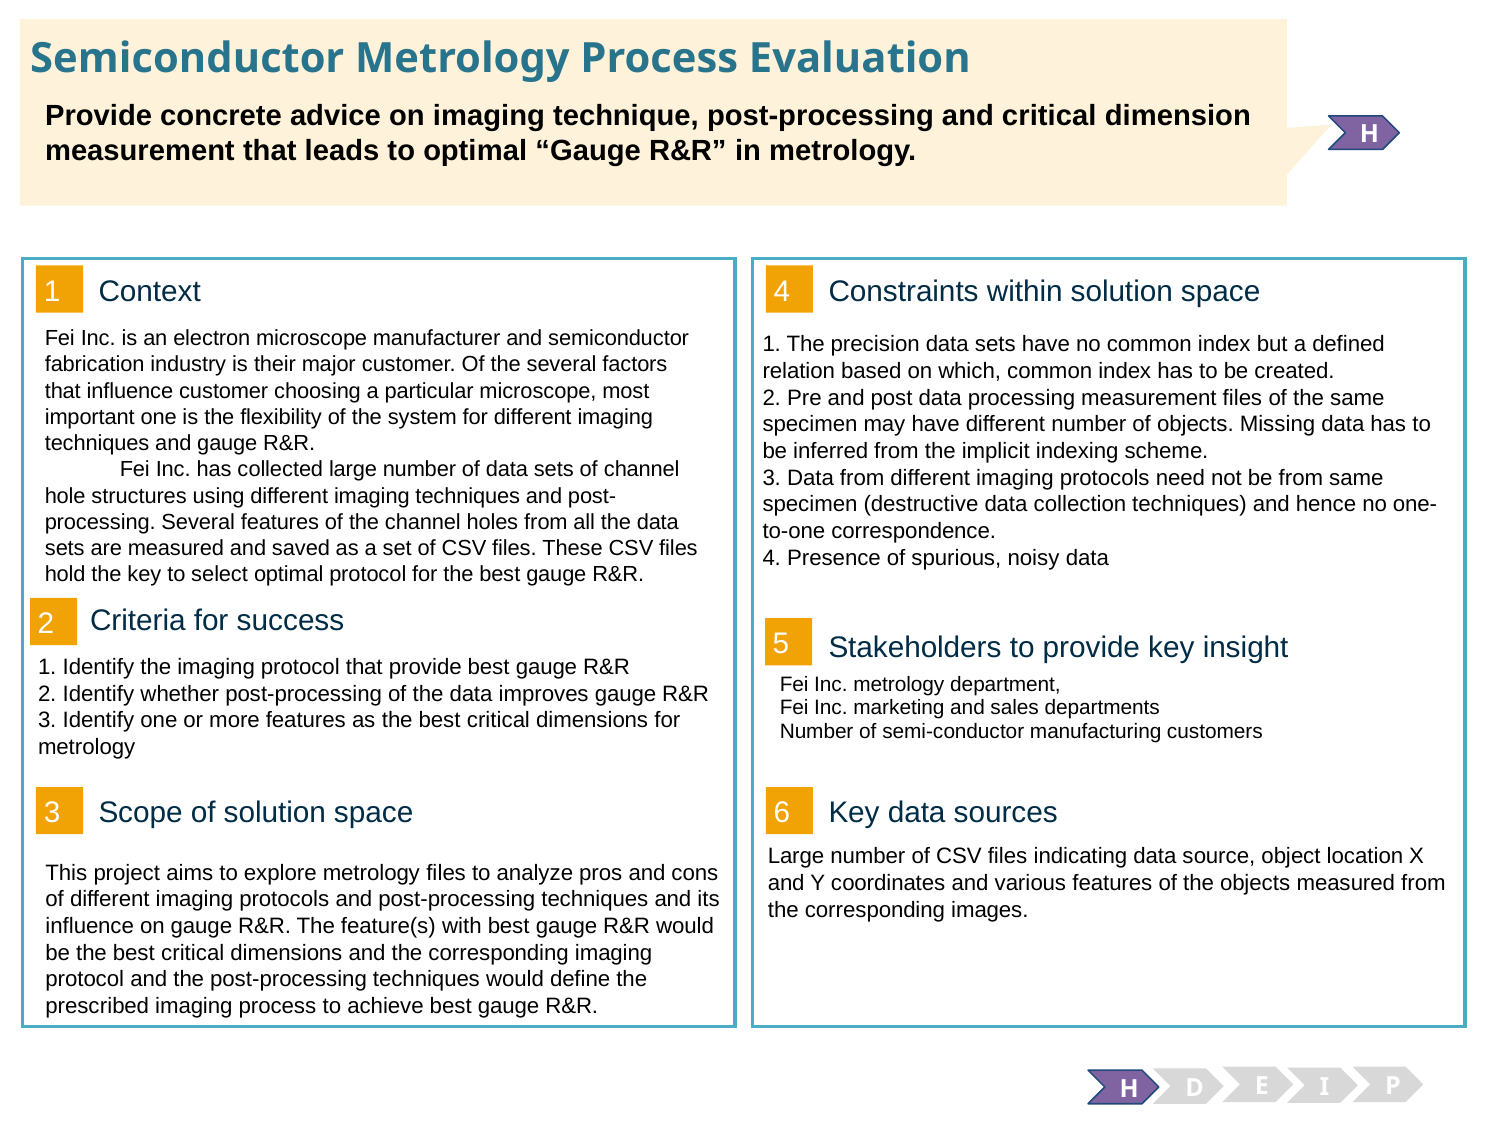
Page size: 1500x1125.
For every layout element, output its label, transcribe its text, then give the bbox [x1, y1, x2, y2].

text_box [1206, 500, 1212, 510]
text_box [86, 975, 92, 985]
text_box Fei Inc. is an electron microscope manufacturer and semiconductor fabrication industry is their major customer. Of the several factors that influence customer choosing a particular microscope, most important one is the flexibility of the system for different imaging techniques and gauge R&R. Fei Inc. has collected large number of data sets of channel hole structures using different imaging techniques and post-processing. Several features of the channel holes from all the data sets are measured and saved as a set of CSV files. These CSV files hold the key to select optimal protocol for the best gauge R&R. [29, 316, 725, 572]
text_box [517, 974, 523, 985]
text_box 1 [35, 265, 84, 313]
text_box Semiconductor Metrology Process Evaluation [30, 31, 1473, 82]
text_box [225, 975, 231, 985]
text_box Fei Inc. metrology department, Fei Inc. marketing and sales departments Number of semi-conductor manufacturing customers [765, 665, 1281, 751]
text_box [282, 975, 288, 985]
text_box [68, 975, 74, 985]
text_box [434, 975, 440, 985]
text_box E [1222, 1066, 1294, 1103]
text_box 1. Identify the imaging protocol that provide best gauge R&R 2. Identify whether post-processing of the data improves gauge R&R 3. Identify one or more features as the best critical dimensions for metrology [23, 644, 733, 812]
text_box [1395, 500, 1401, 510]
text_box [495, 974, 500, 984]
text_box [22, 258, 736, 1027]
text_box D [1152, 1068, 1224, 1104]
text_box [957, 500, 963, 509]
text_box Large number of CSV files indicating data source, object location X and Y coordinates and various features of the objects measured from the corresponding images. [753, 834, 1463, 1012]
text_box [488, 974, 493, 984]
text_box Stakeholders to provide key insight [828, 600, 1419, 691]
text_box [109, 975, 115, 985]
text_box [1377, 500, 1383, 510]
text_box 3 [35, 812, 84, 835]
text_box Criteria for success [90, 600, 680, 637]
text_box H [1088, 1070, 1159, 1104]
text_box [447, 974, 453, 985]
text_box 4 [765, 265, 813, 313]
text_box [505, 975, 511, 985]
text_box [752, 258, 1465, 1027]
text_box [553, 975, 559, 985]
text_box [157, 975, 163, 985]
text_box I [1287, 1067, 1358, 1103]
text_box [1104, 500, 1110, 510]
text_box P [1352, 1066, 1424, 1103]
text_box This project aims to explore metrology files to analyze pros and cons of different imaging protocols and post-processing techniques and its influence on gauge R&R. The feature(s) with best gauge R&R would be the best critical dimensions and the corresponding imaging protocol and the post-processing techniques would define the prescribed imaging process to achieve best gauge R&R. [30, 850, 740, 974]
text_box [1280, 500, 1286, 510]
text_box [987, 500, 993, 510]
text_box [19, 19, 1291, 206]
text_box 1. The precision data sets have no common index but a defined relation based on which, common index has to be created. 2. Pre and post data processing measurement files of the same specimen may have different number of objects. Missing data has to be inferred from the implicit indexing scheme. 3. Data from different imaging protocols need not be from same specimen (destructive data collection techniques) and hence no one-to-one correspondence. 4. Presence of spurious, noisy data [747, 322, 1457, 500]
text_box 6 [765, 787, 813, 834]
text_box Key data sources [828, 792, 1419, 829]
text_box Scope of solution space [98, 812, 689, 829]
text_box [873, 500, 879, 510]
text_box Context [98, 270, 689, 308]
text_box [1194, 500, 1200, 510]
text_box Constraints within solution space [828, 270, 1419, 308]
text_box [923, 500, 929, 510]
text_box 5 [765, 618, 813, 665]
text_box [534, 975, 540, 985]
text_box Provide concrete advice on imaging technique, post-processing and critical dimension measurement that leads to optimal “Gauge R&R” in metrology. [30, 88, 1439, 170]
text_box [1047, 500, 1053, 510]
text_box 2 [30, 597, 78, 644]
